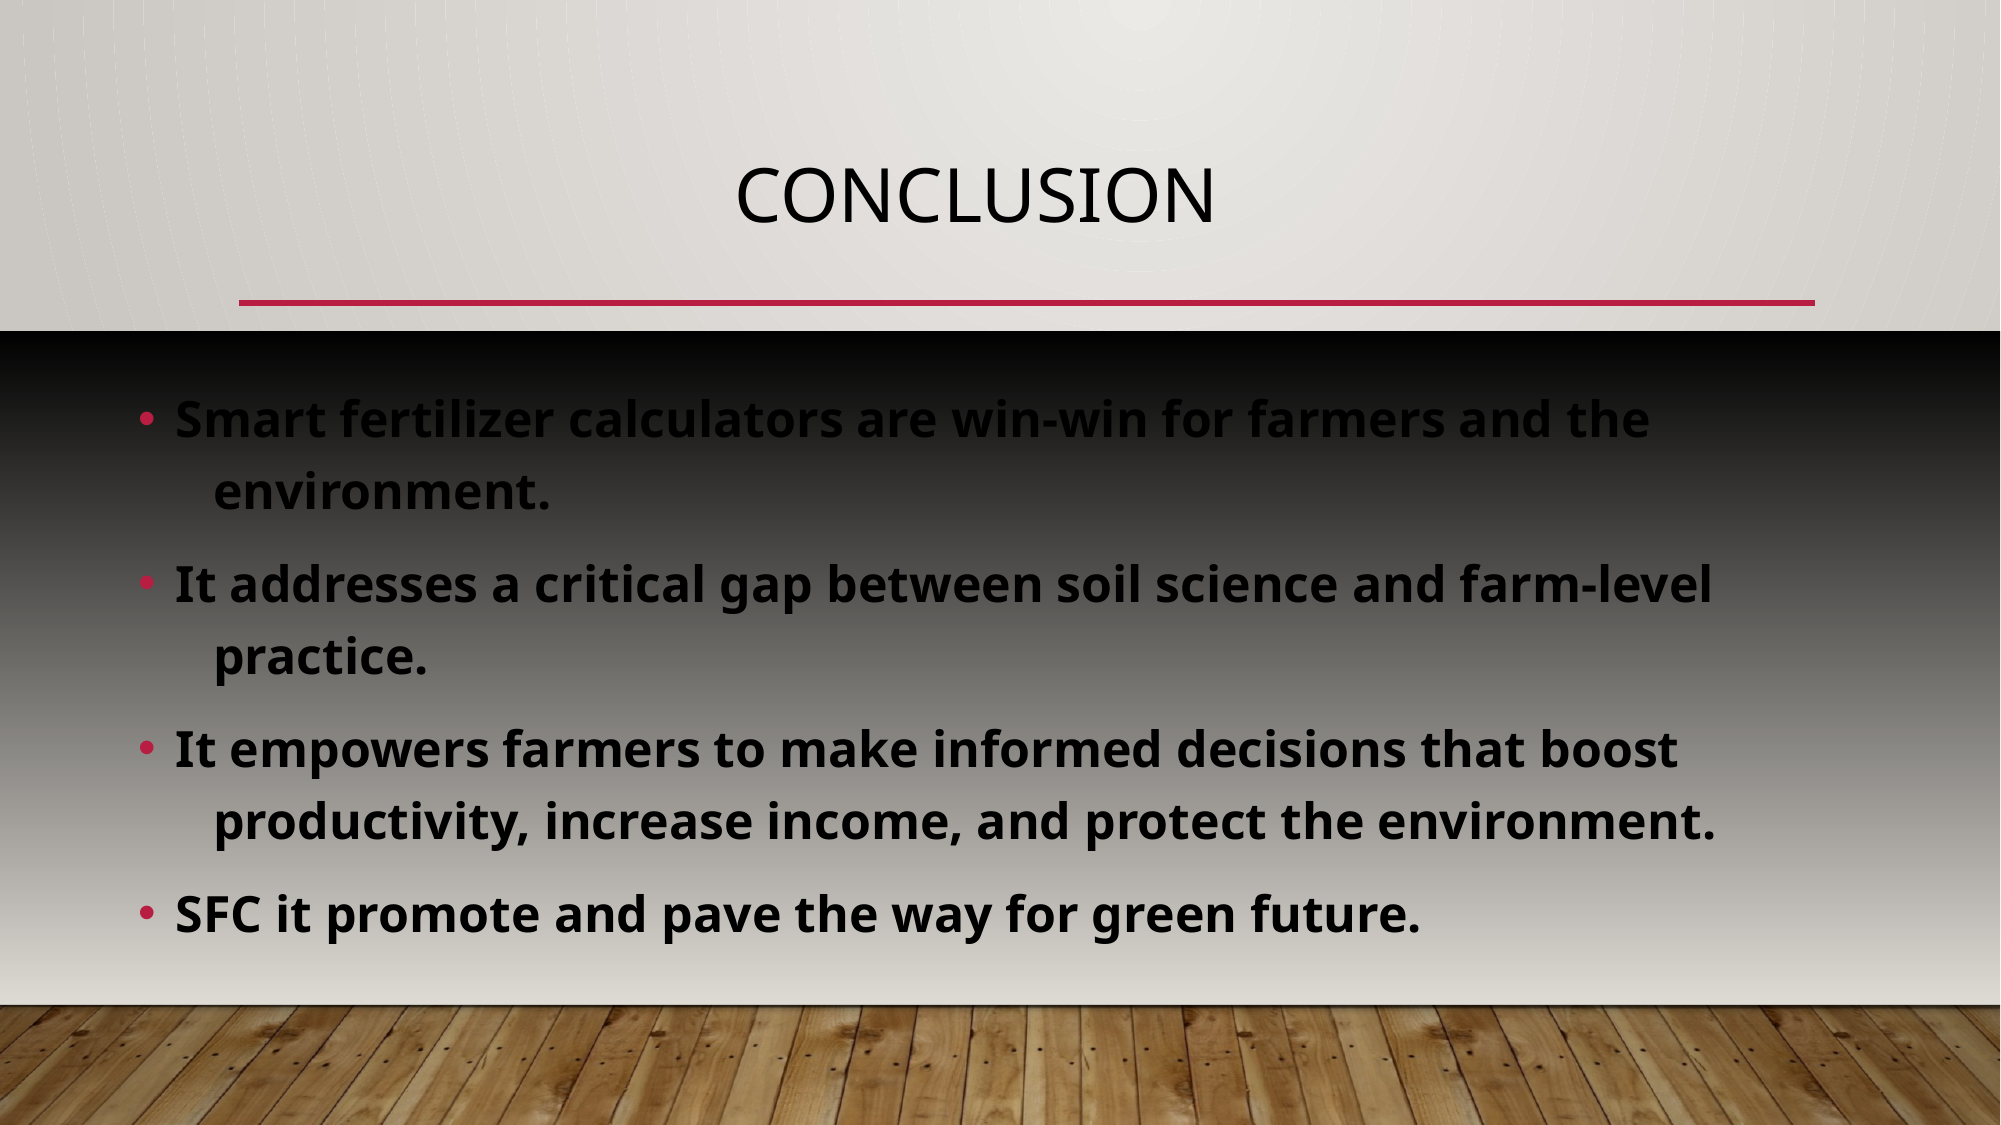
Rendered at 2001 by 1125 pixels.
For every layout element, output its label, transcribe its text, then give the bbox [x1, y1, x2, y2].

list Smart fertilizer calculators are win-win for farmers and the environment. It addresses a critical gap between soil science and farm-level practice. It empowers farmers to make informed decisions that boost productivity, increase income, and protect the environment. SFC it promote and pave the way for green future. [123, 368, 1877, 1032]
title conclusion [114, 149, 1869, 264]
